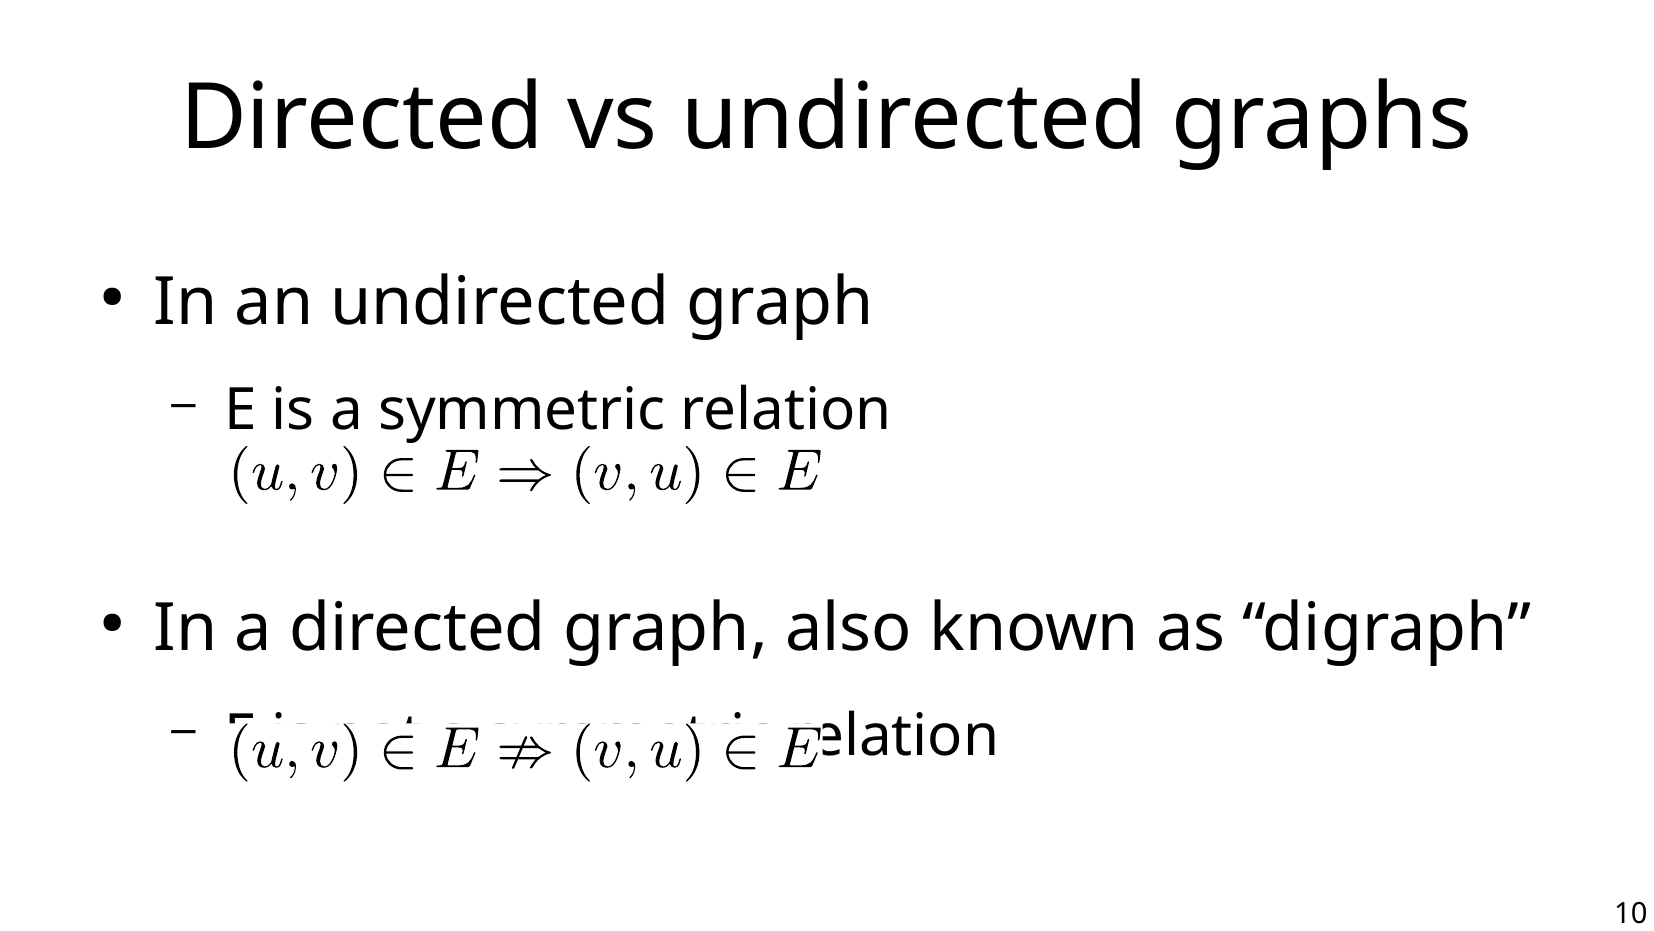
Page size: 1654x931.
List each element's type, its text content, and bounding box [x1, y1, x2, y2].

title Directed vs undirected graphs [82, 1, 1571, 226]
text_box [228, 723, 823, 782]
list In an undirected graph E is a symmetric relation In a directed graph, also known as “digraph” E is not a symmetric relation [82, 253, 1571, 793]
text_box [228, 445, 823, 505]
